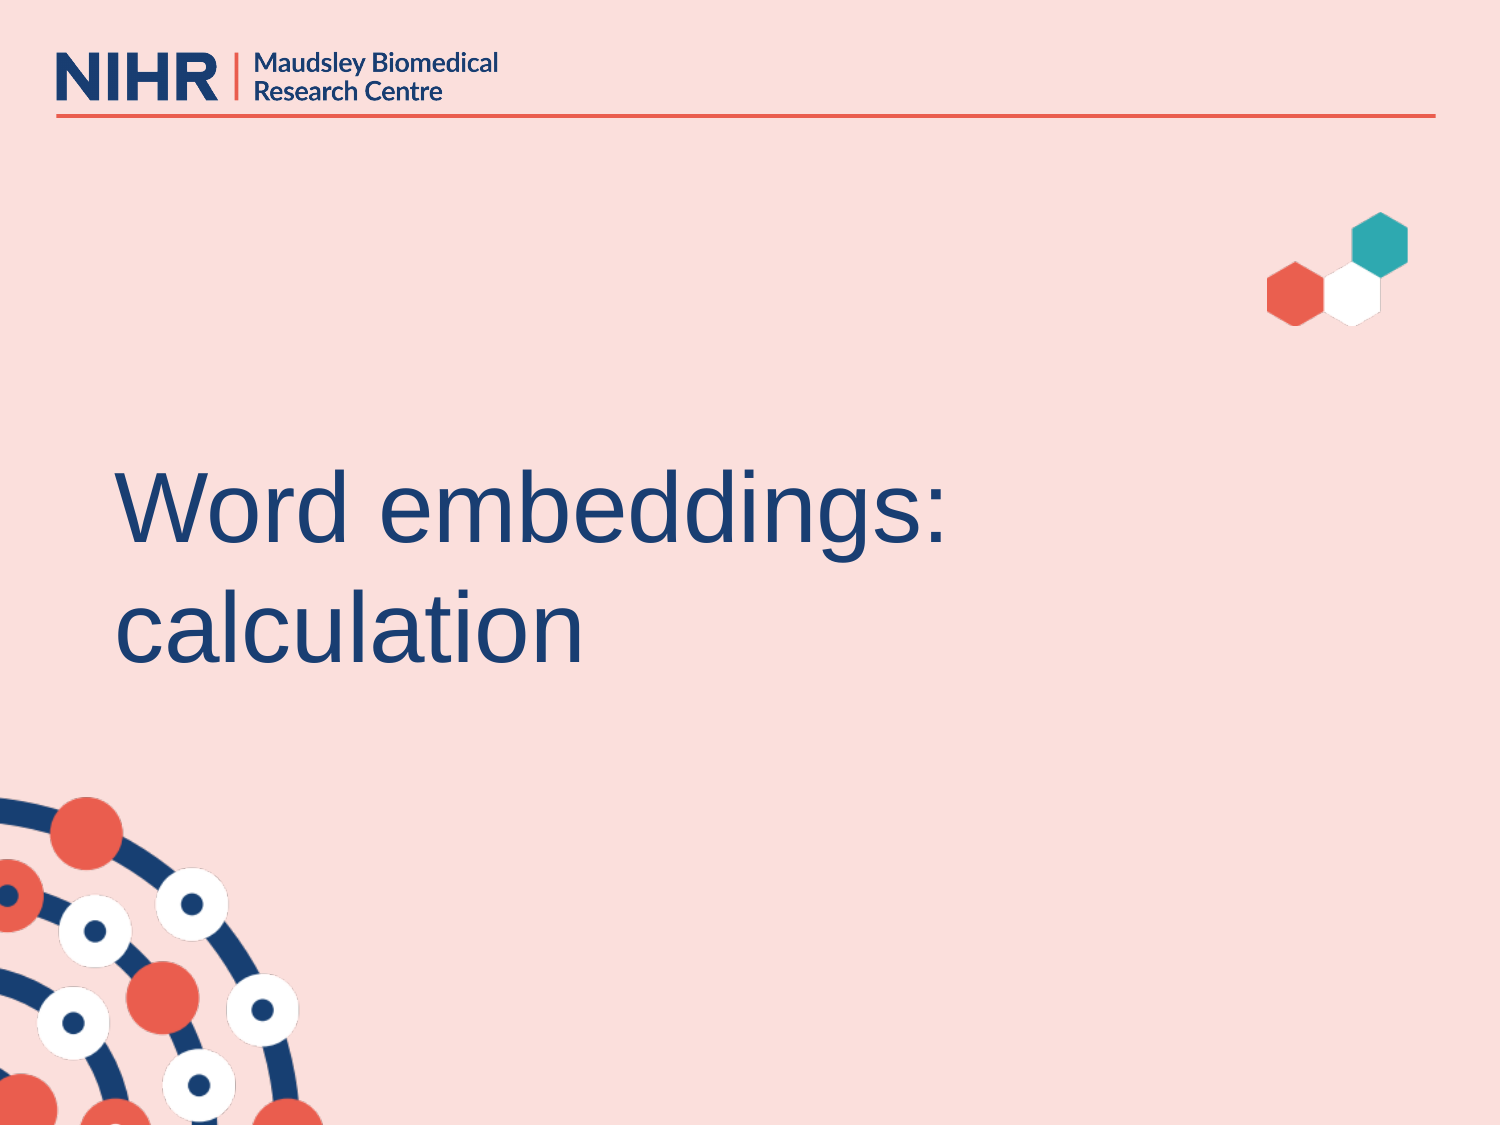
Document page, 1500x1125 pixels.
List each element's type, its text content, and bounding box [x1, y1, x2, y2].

title Word embeddings: calculation [99, 453, 1393, 672]
picture [26, 17, 527, 136]
